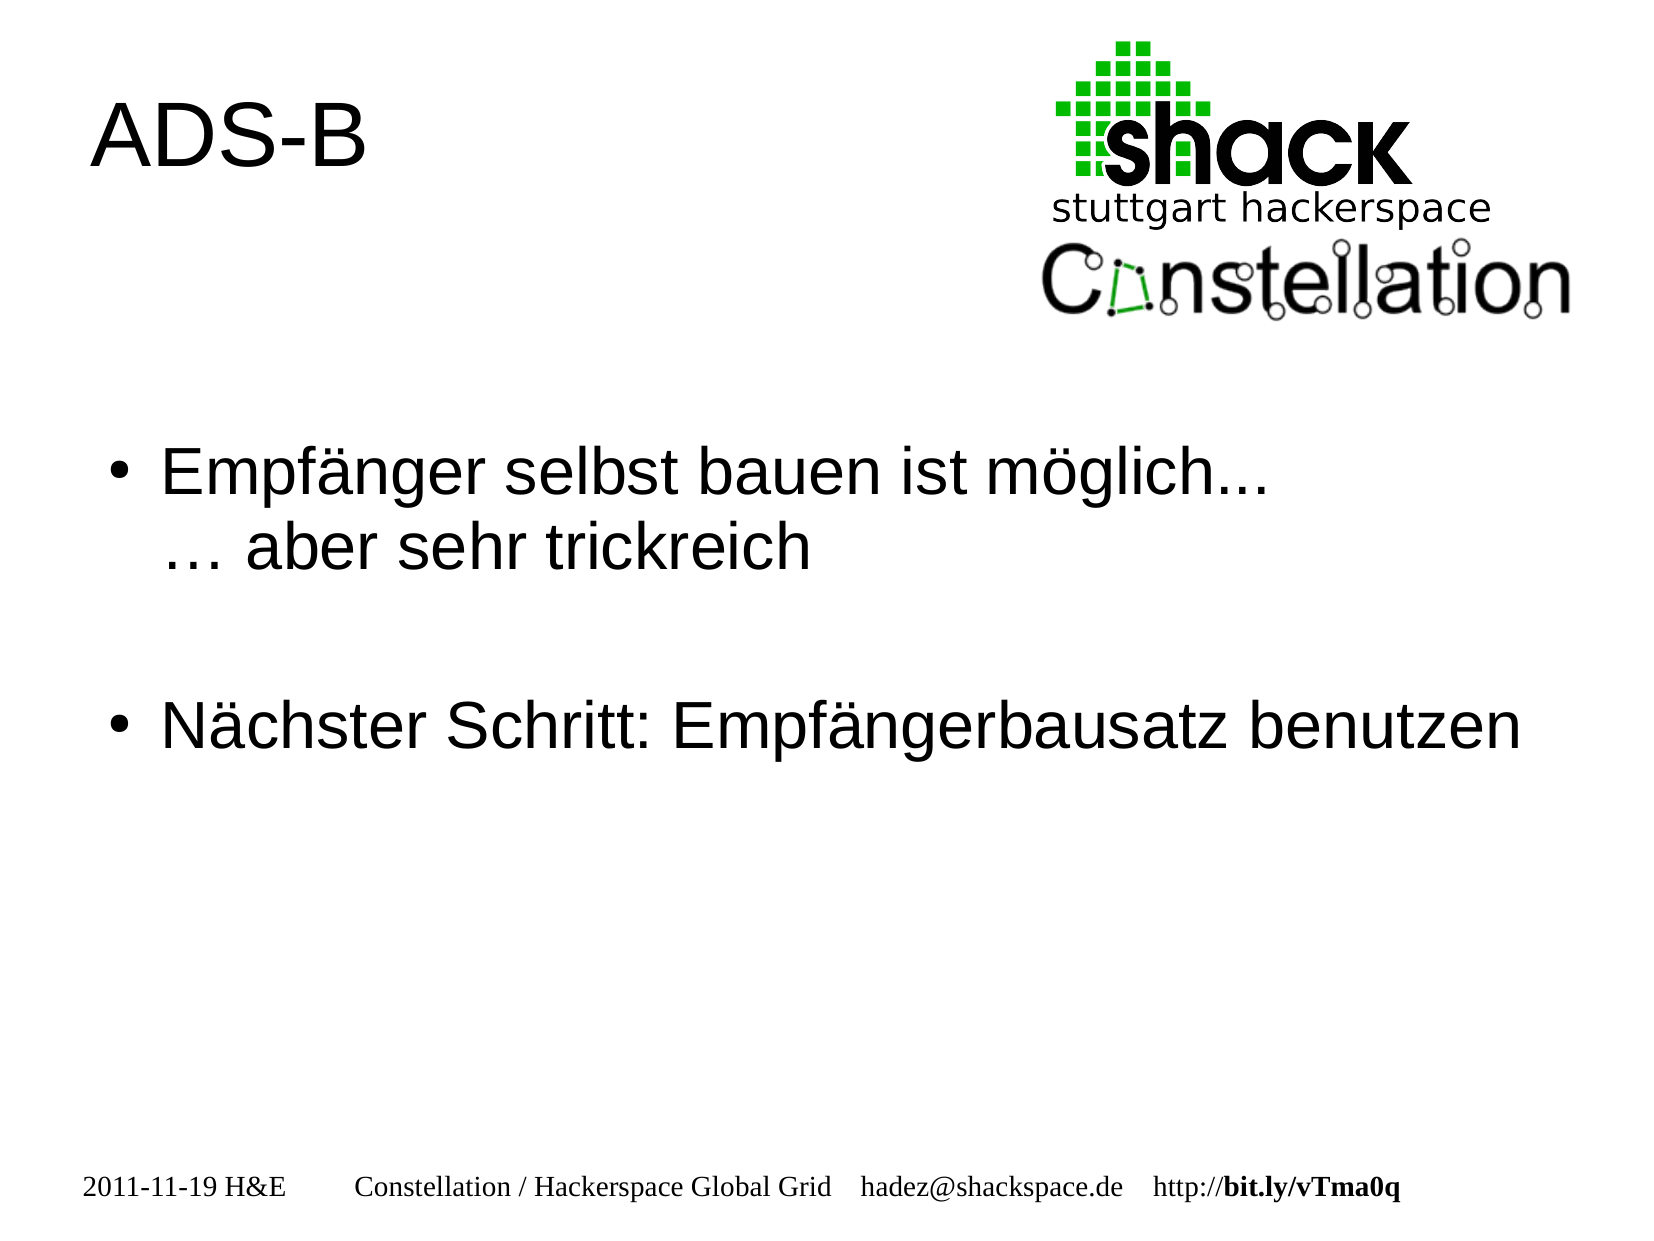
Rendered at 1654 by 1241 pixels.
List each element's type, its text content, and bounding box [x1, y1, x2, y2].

list Empfänger selbst bauen ist möglich... … aber sehr trickreich Nächster Schritt: Empfängerbausatz benutzen [90, 330, 1571, 1141]
picture [1028, 34, 1586, 325]
title ADS-B [90, 30, 1029, 241]
